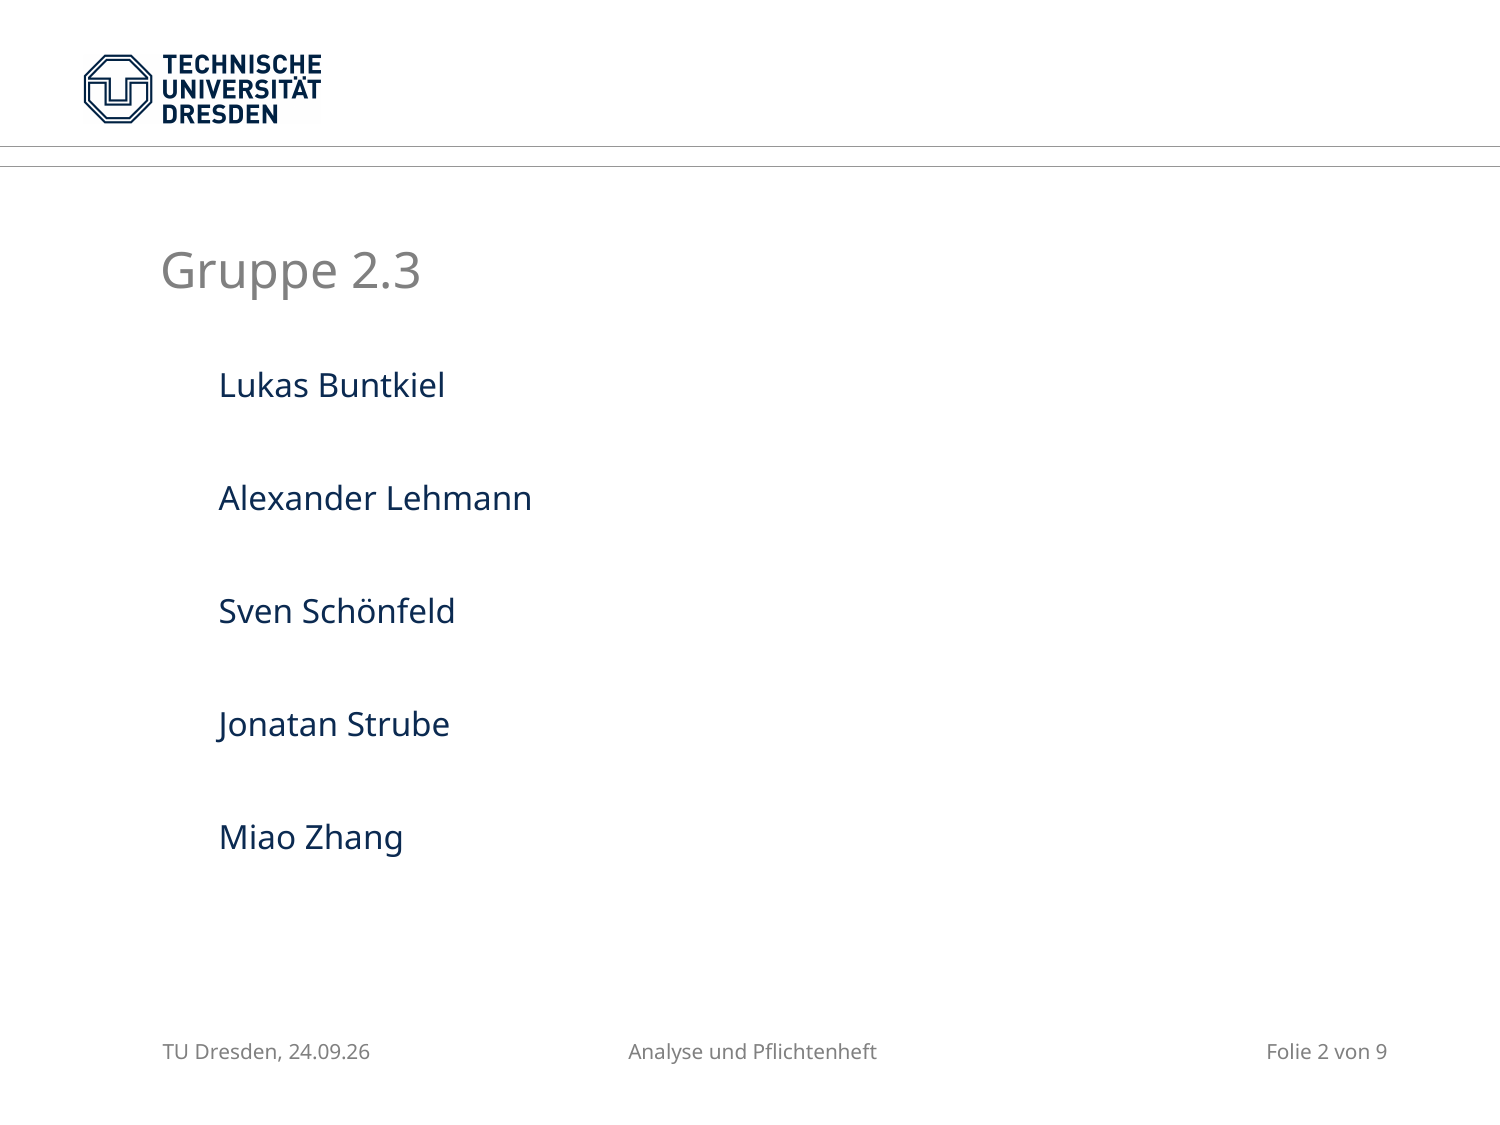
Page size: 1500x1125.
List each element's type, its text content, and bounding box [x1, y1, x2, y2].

list Lukas Buntkiel Alexander Lehmann Sven Schönfeld Jonatan Strube Miao Zhang [162, 354, 1388, 963]
title Gruppe 2.3 [160, 230, 1392, 307]
picture [83, 54, 321, 124]
